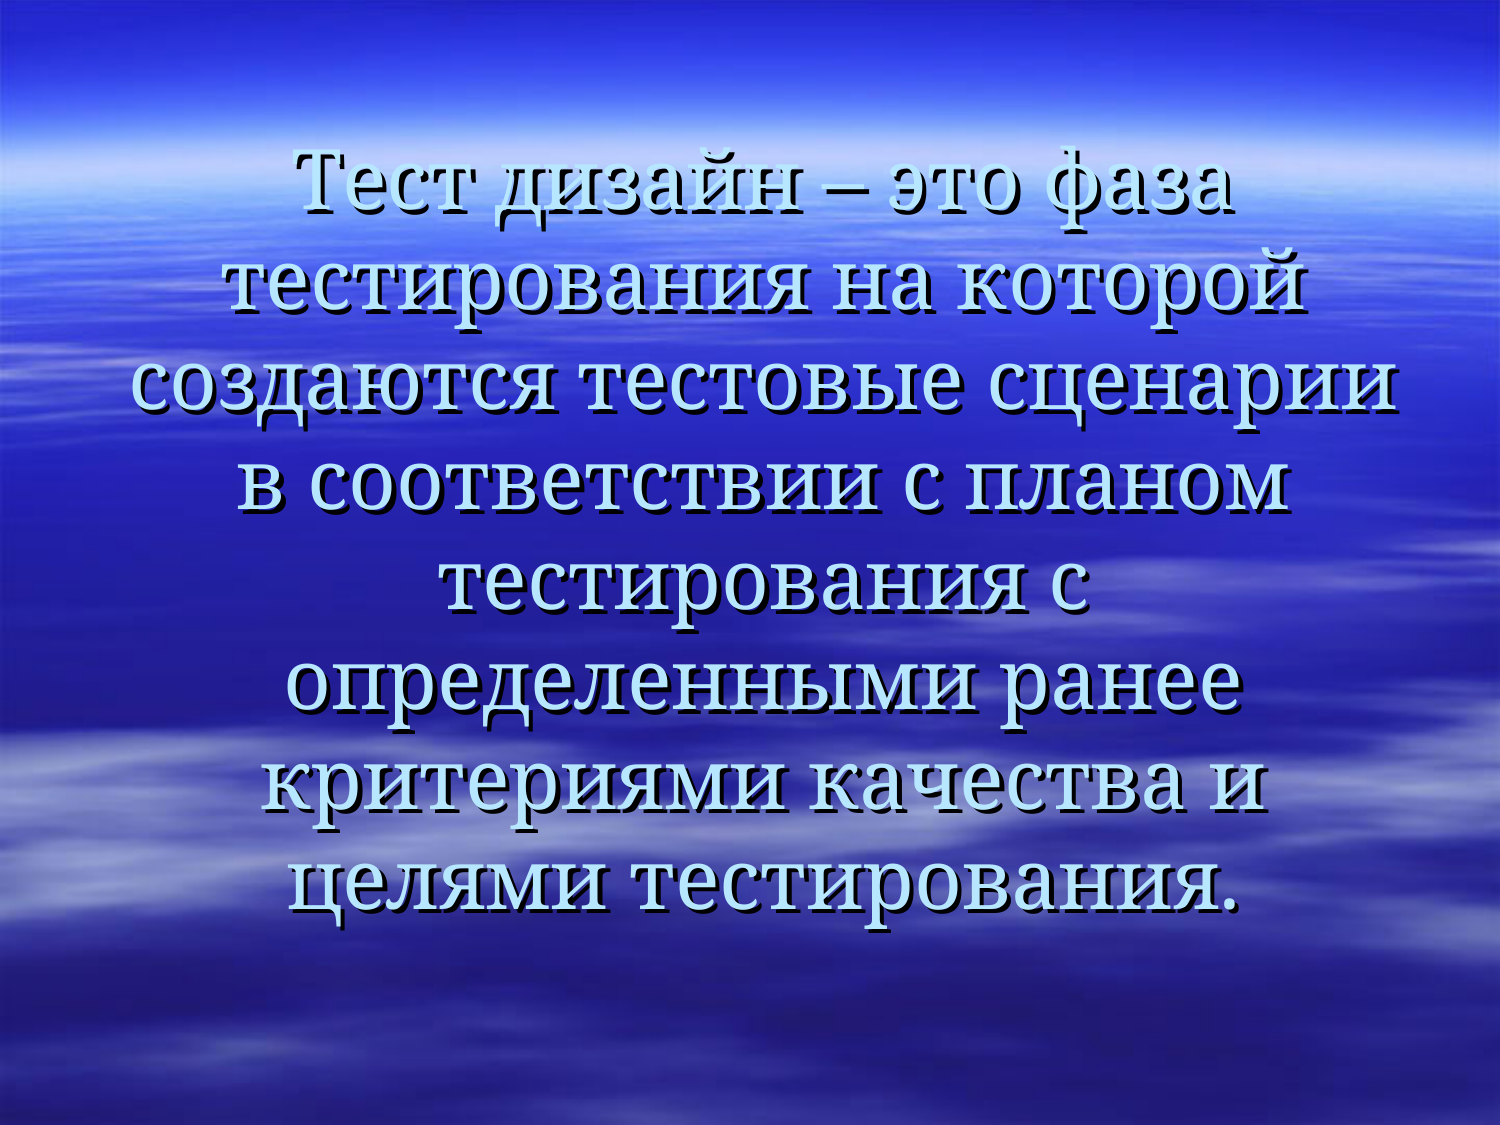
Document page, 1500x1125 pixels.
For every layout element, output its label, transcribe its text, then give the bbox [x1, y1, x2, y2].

title Тест дизайн – это фаза тестирования на которой создаются тестовые сценарии в соответствии с планом тестирования с определенными ранее критериями качества и целями тестирования. [88, 125, 1439, 927]
picture [0, 0, 1500, 1125]
